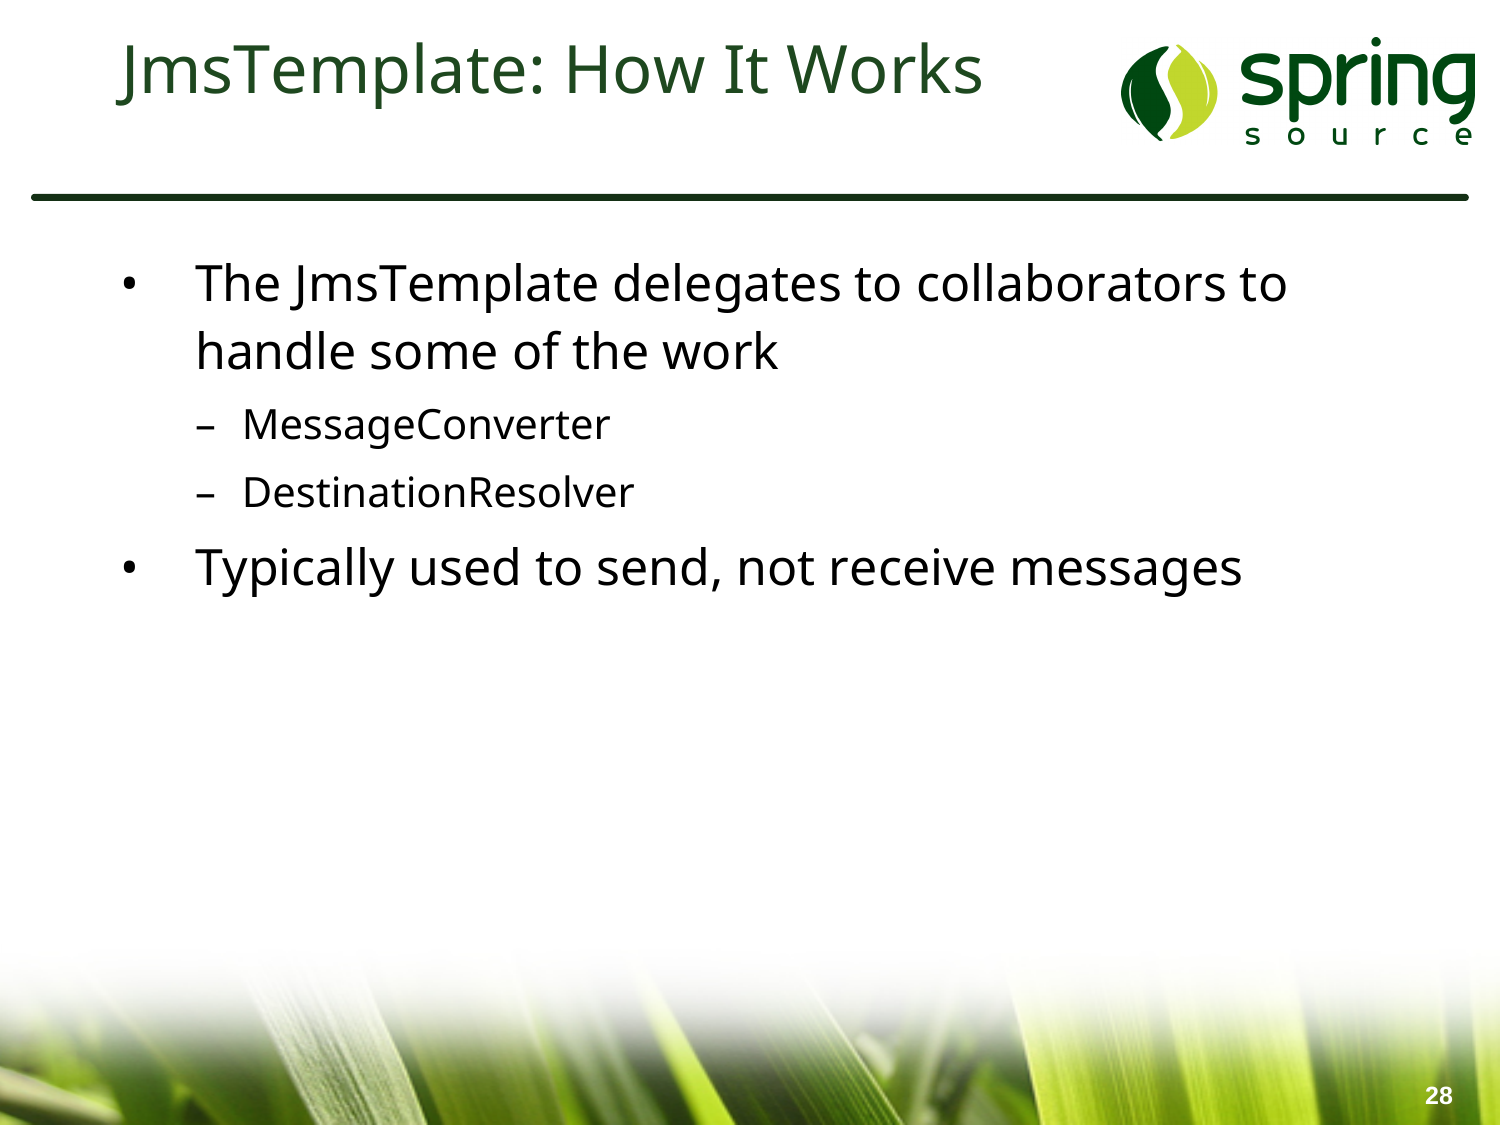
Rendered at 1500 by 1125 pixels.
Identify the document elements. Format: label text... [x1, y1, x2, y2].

picture [1138, 37, 1475, 145]
list The JmsTemplate delegates to collaborators to handle some of the work MessageConverter DestinationResolver Typically used to send, not receive messages [105, 240, 1396, 904]
title JmsTemplate: How It Works [105, 15, 1138, 178]
picture [0, 944, 1500, 1125]
